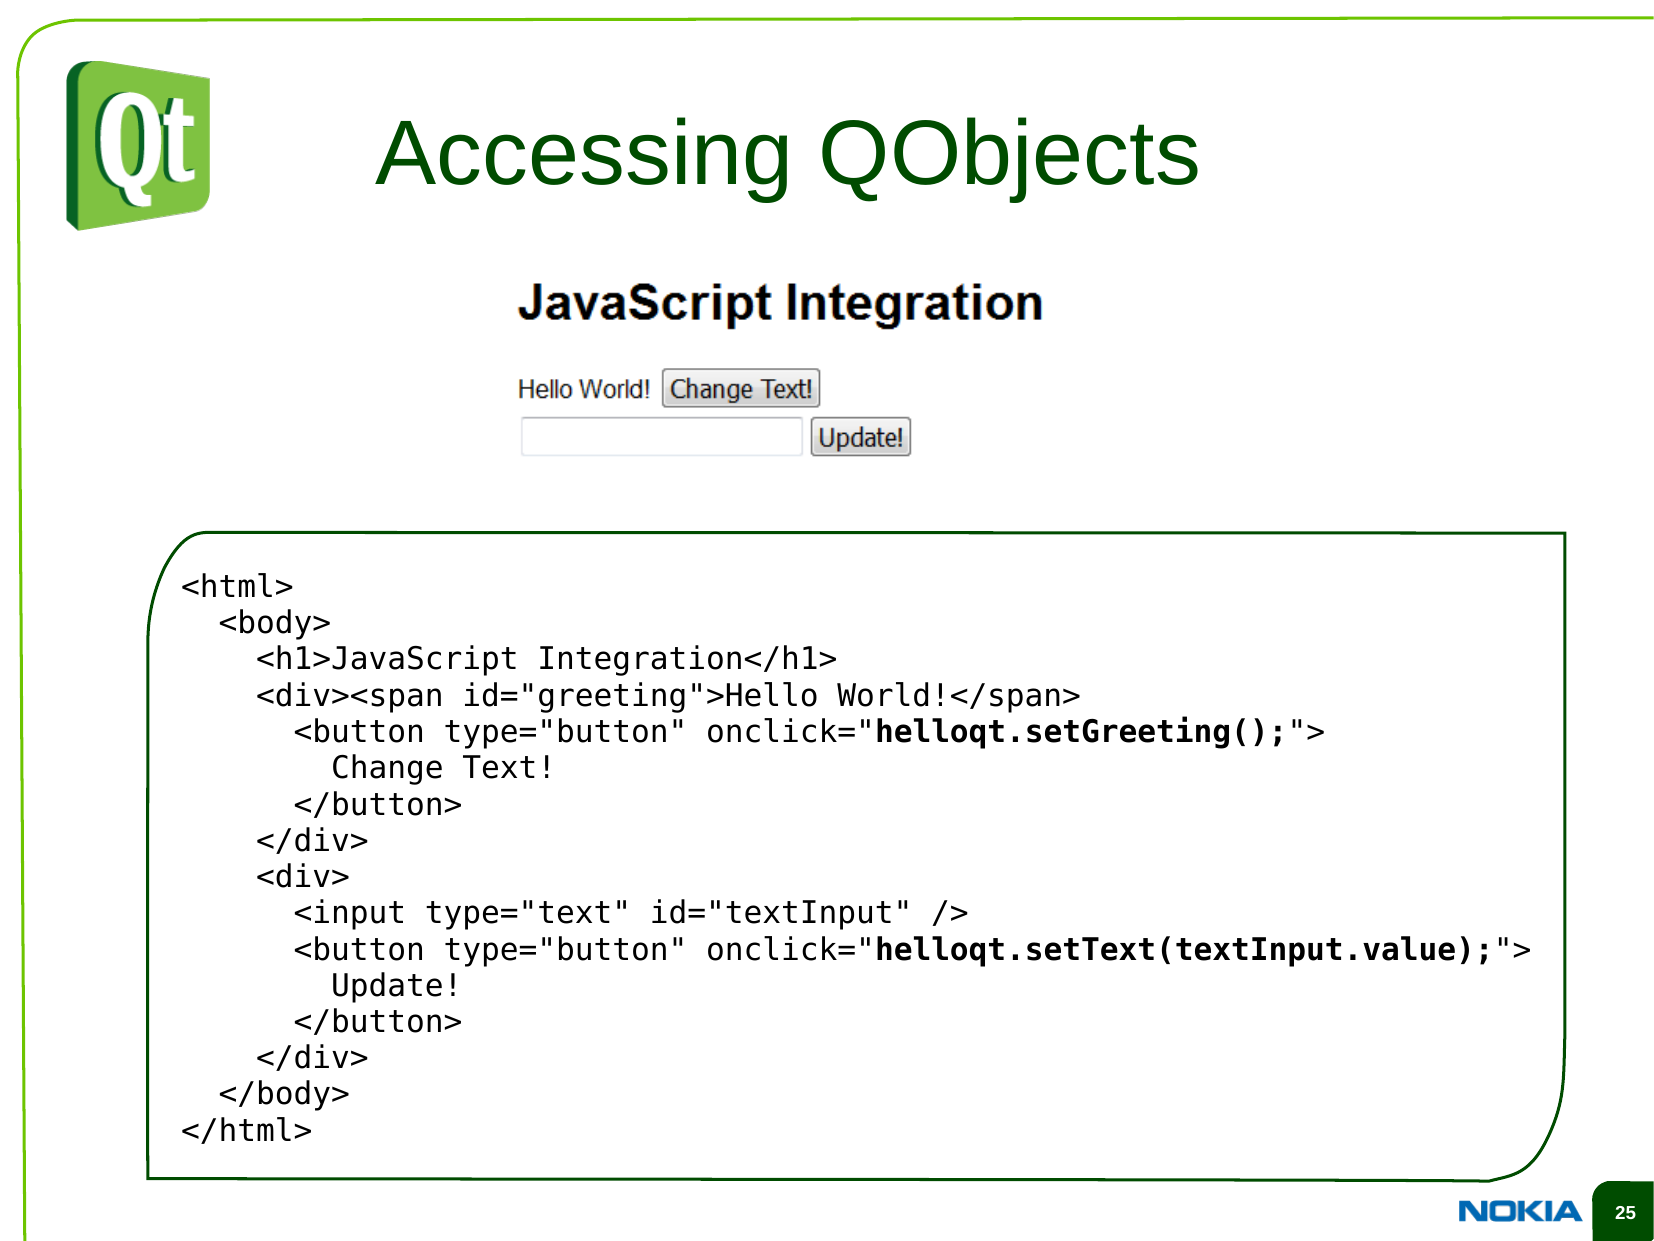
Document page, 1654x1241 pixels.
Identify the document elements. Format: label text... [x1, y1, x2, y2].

picture [501, 265, 1057, 480]
picture [1459, 1200, 1583, 1222]
picture [66, 61, 210, 231]
text_box <html> <body> <h1>JavaScript Integration</h1> <div><span id="greeting">Hello World!</span> <button type="button" onclick="helloqt.setGreeting();"> Change Text! </button> </div> <div> <input type="text" id="textInput" /> <button type="button" onclick="helloqt.setText(textInput.value);"> Update! </button> </div> </body> </html> [166, 561, 1547, 1157]
title Accessing QObjects [251, 56, 1327, 250]
